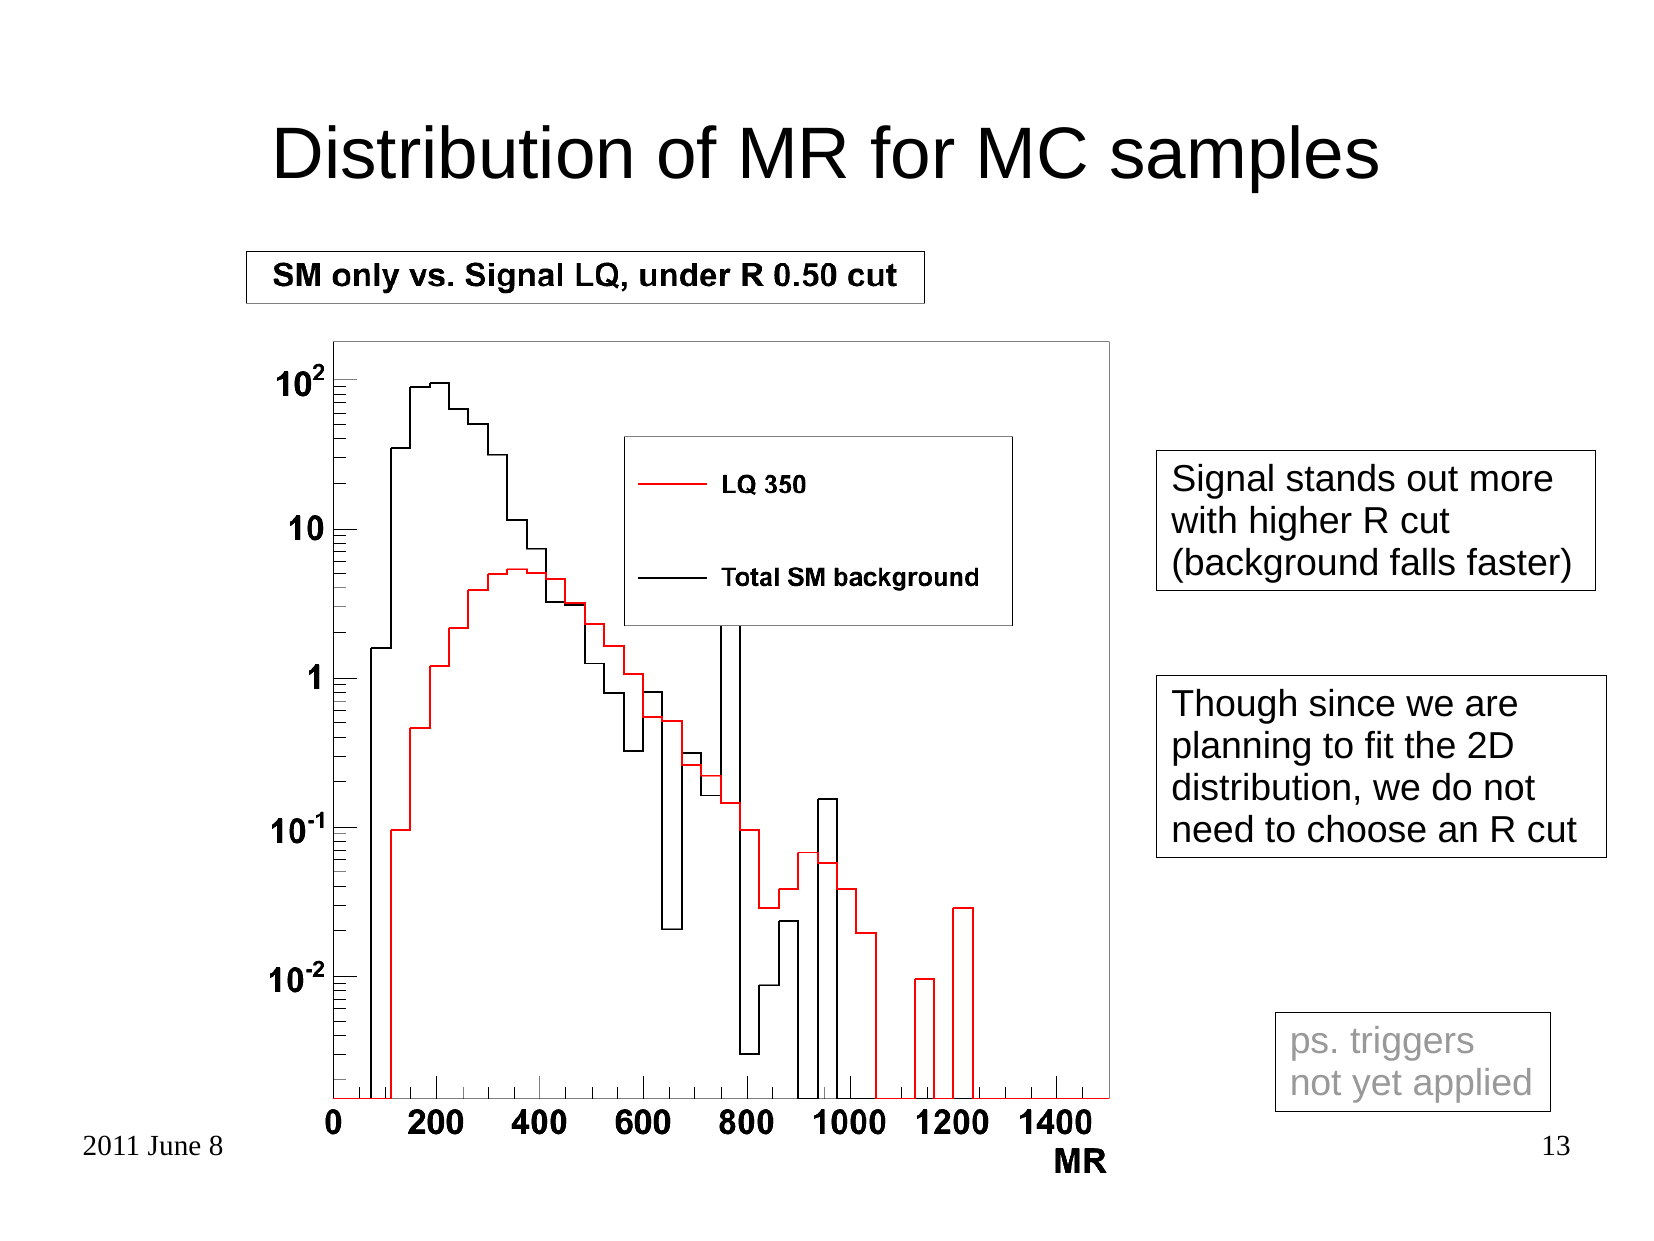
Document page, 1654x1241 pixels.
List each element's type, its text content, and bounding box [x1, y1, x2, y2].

text_box Signal stands out more with higher R cut (background falls faster) [1156, 450, 1596, 591]
text_box ps. triggers not yet applied [1275, 1012, 1551, 1112]
text_box Though since we are planning to fit the 2D distribution, we do not need to choose an R cut [1156, 675, 1607, 858]
picture [236, 247, 1205, 1193]
title Distribution of MR for MC samples [82, 49, 1571, 257]
